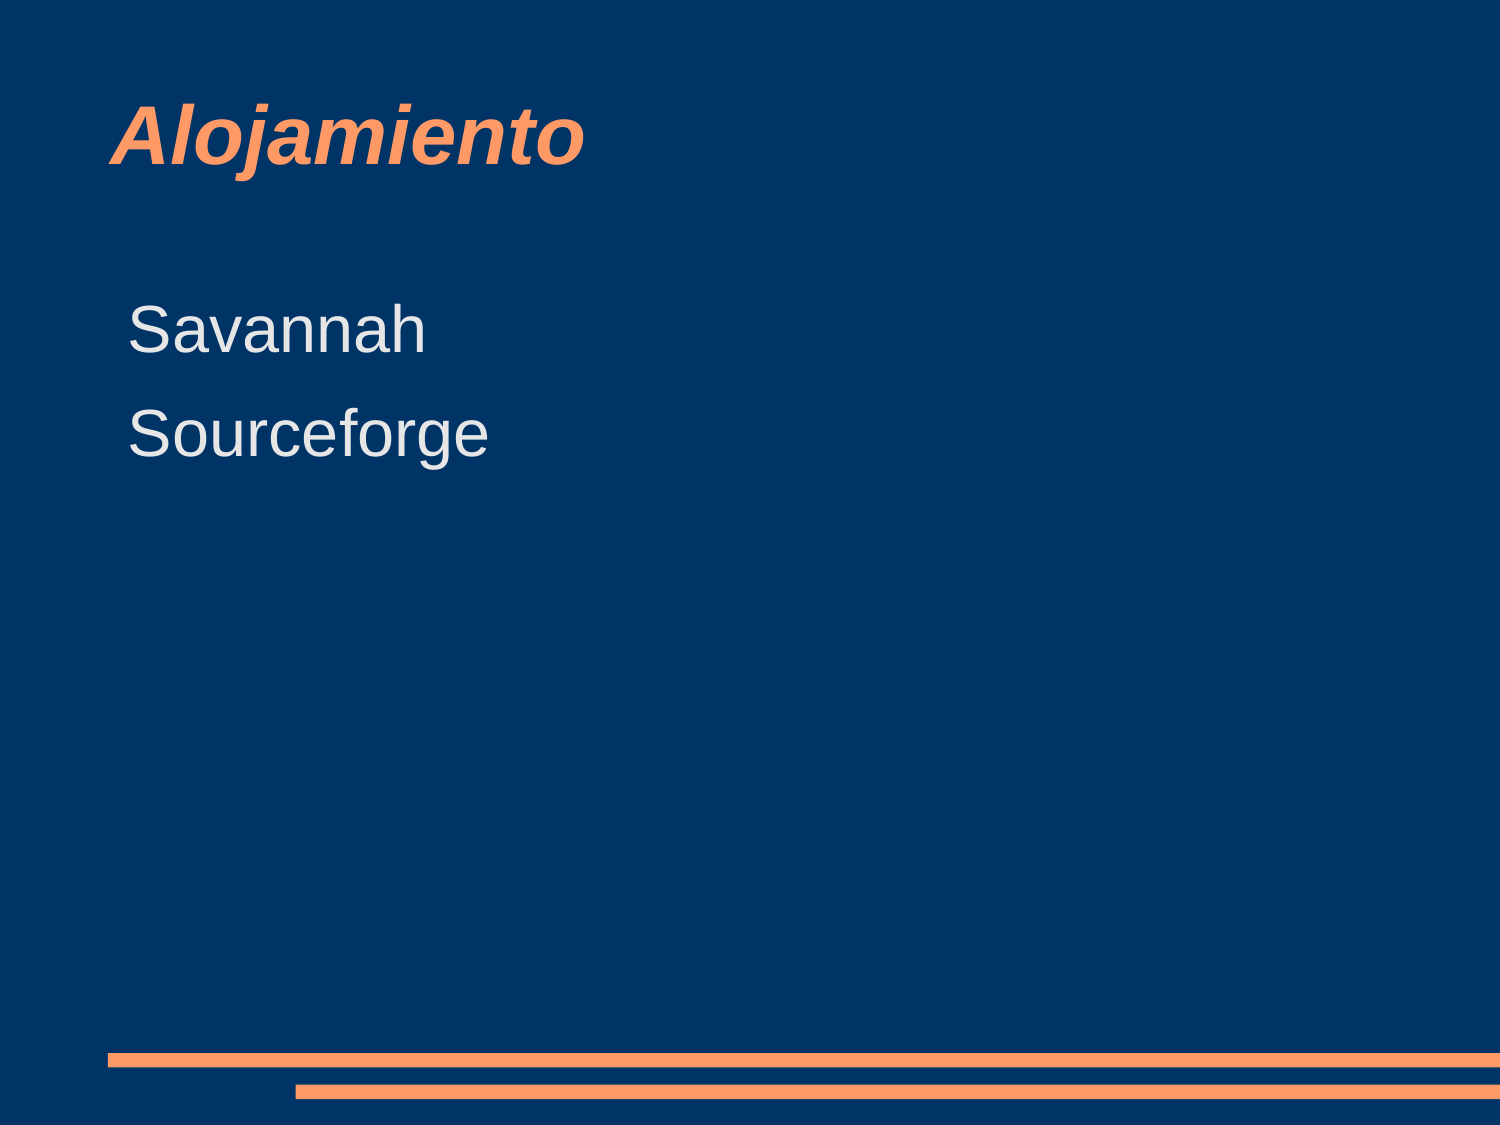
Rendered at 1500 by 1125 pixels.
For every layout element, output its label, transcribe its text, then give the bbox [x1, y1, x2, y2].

title Alojamiento [110, 41, 1392, 230]
list Savannah Sourceforge [110, 292, 1416, 1027]
